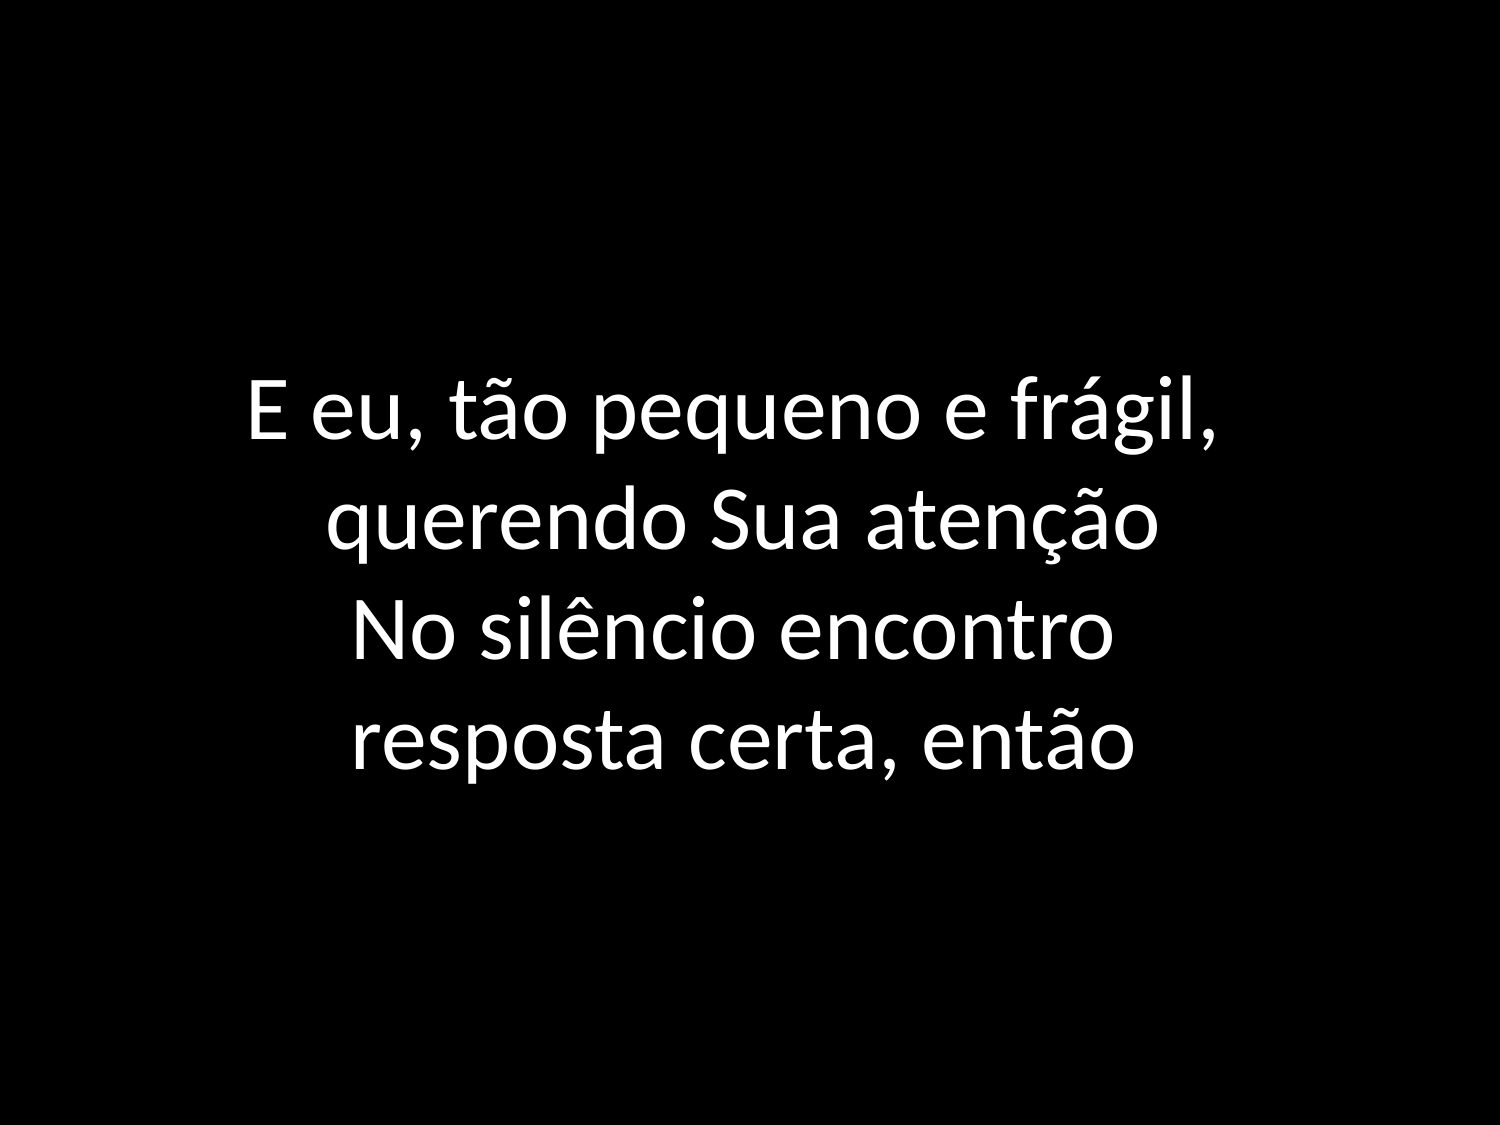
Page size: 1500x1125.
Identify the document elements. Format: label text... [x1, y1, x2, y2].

title E eu, tão pequeno e frágil, querendo Sua atenção No silêncio encontro resposta certa, então [23, 45, 1465, 1090]
